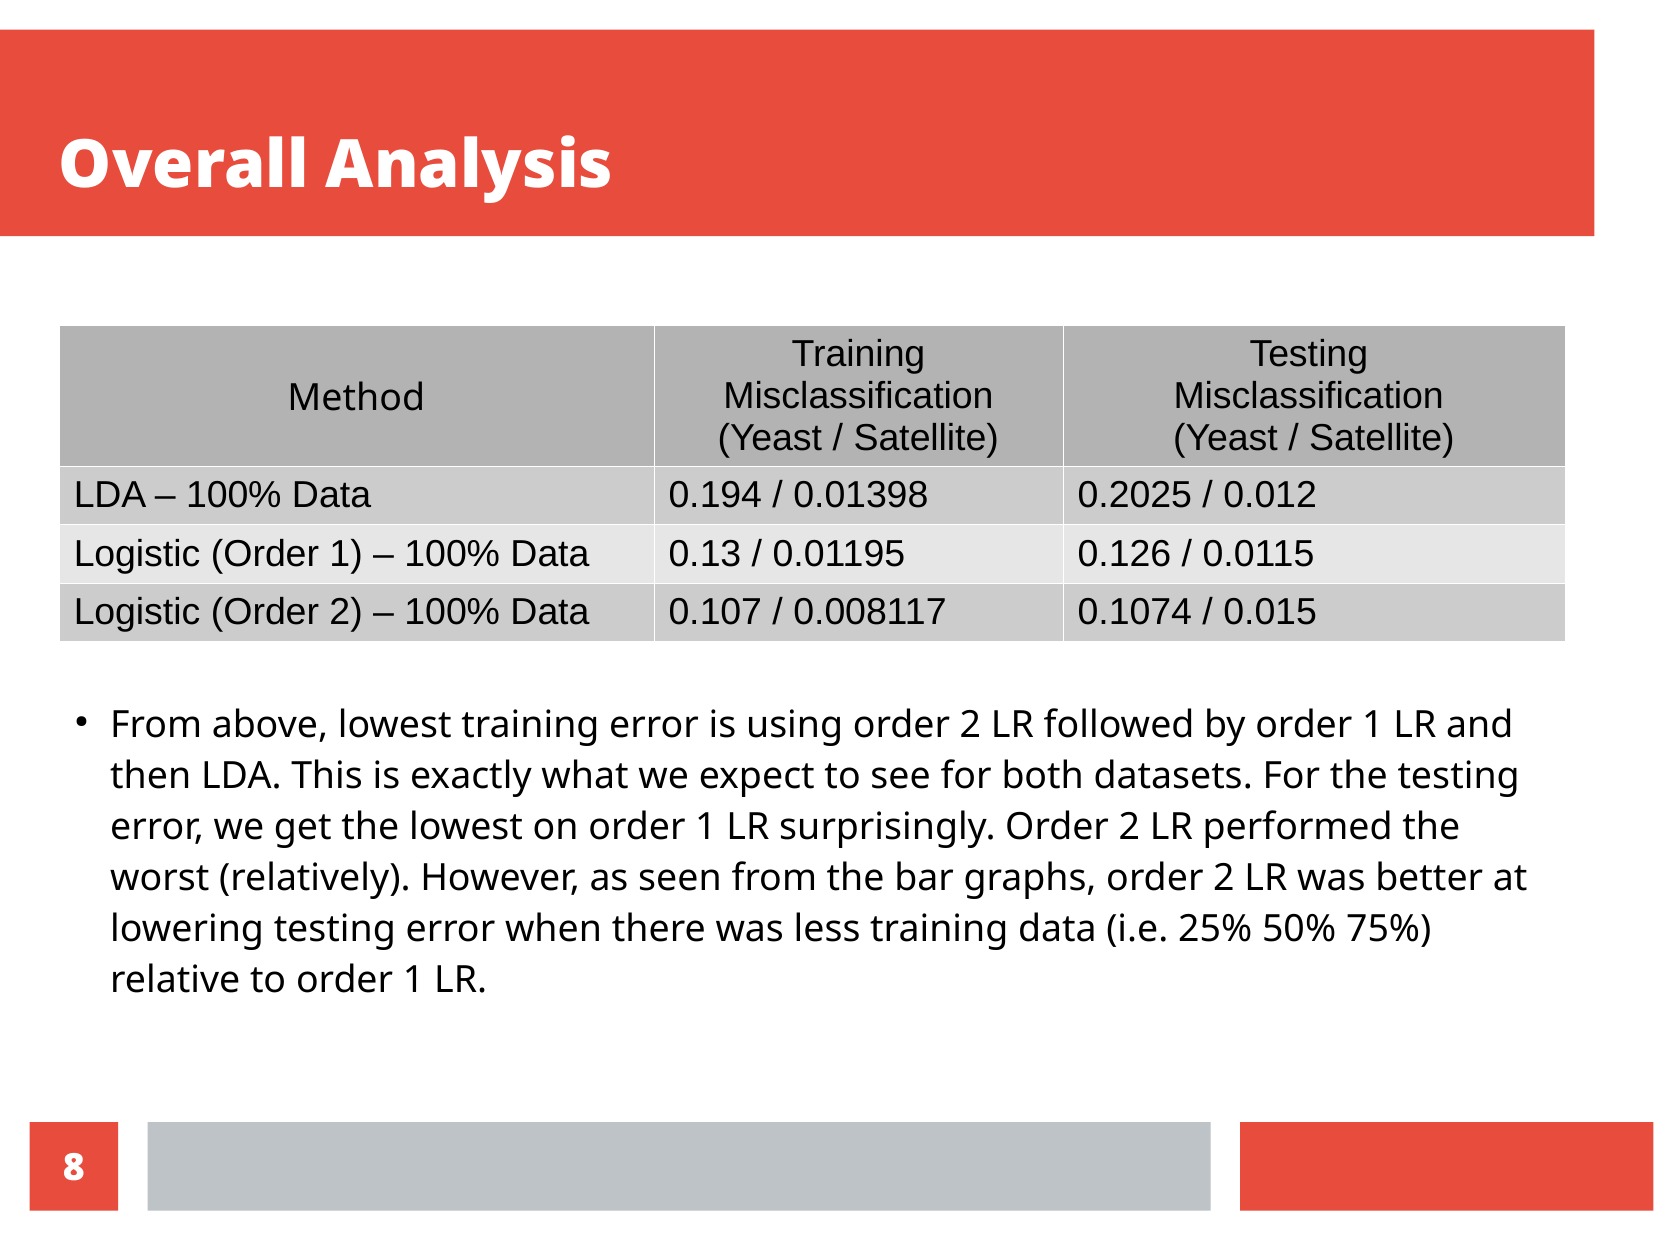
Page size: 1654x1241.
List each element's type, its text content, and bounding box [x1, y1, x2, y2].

title Overall Analysis [59, 59, 1595, 207]
table_cell LDA – 100% Data [60, 467, 654, 524]
table_cell Logistic (Order 1) – 100% Data [60, 525, 654, 583]
table_header Training Misclassification (Yeast / Satellite) [655, 326, 1063, 466]
text_box From above, lowest training error is using order 2 LR followed by order 1 LR and then LDA. This is exactly what we expect to see for both datasets. For the testing error, we get the lowest on order 1 LR surprisingly. Order 2 LR performed the worst (relatively). However, as seen from the bar graphs, order 2 LR was better at lowering testing error when there was less training data (i.e. 25% 50% 75%) relative to order 1 LR. [60, 690, 1561, 966]
table_cell 0.194 / 0.01398 [655, 467, 1063, 524]
table_header Method [60, 326, 654, 466]
table_cell 0.107 / 0.008117 [655, 584, 1063, 641]
table_header Testing Misclassification (Yeast / Satellite) [1064, 326, 1565, 466]
table_cell 0.2025 / 0.012 [1064, 467, 1565, 524]
table_cell Logistic (Order 2) – 100% Data [60, 584, 654, 641]
table_cell 0.126 / 0.0115 [1064, 525, 1565, 583]
table_cell 0.1074 / 0.015 [1064, 584, 1565, 641]
table_cell 0.13 / 0.01195 [655, 525, 1063, 583]
